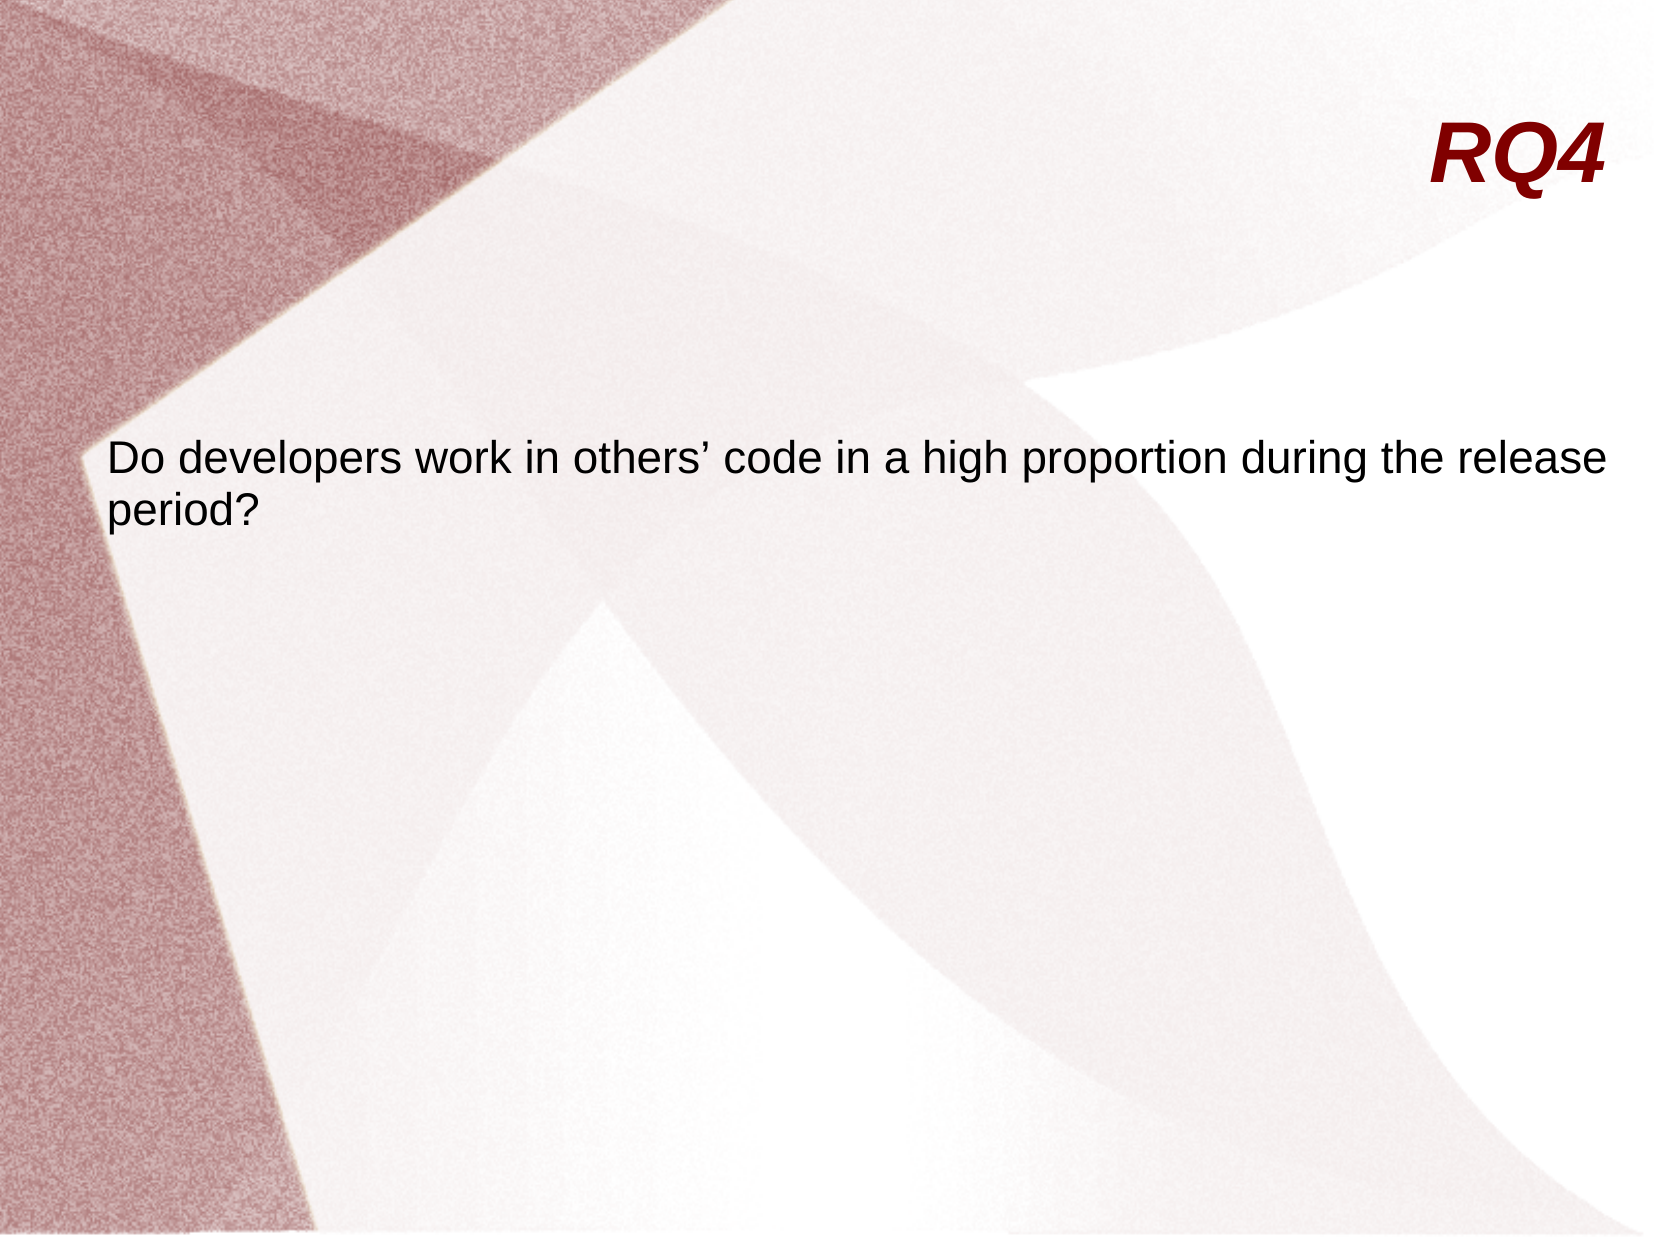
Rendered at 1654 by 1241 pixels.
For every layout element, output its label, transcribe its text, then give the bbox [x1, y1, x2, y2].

title RQ4 [596, 49, 1607, 257]
list Do developers work in others’ code in a high proportion during the release period? [35, 432, 1641, 1137]
picture [0, 0, 1654, 1241]
